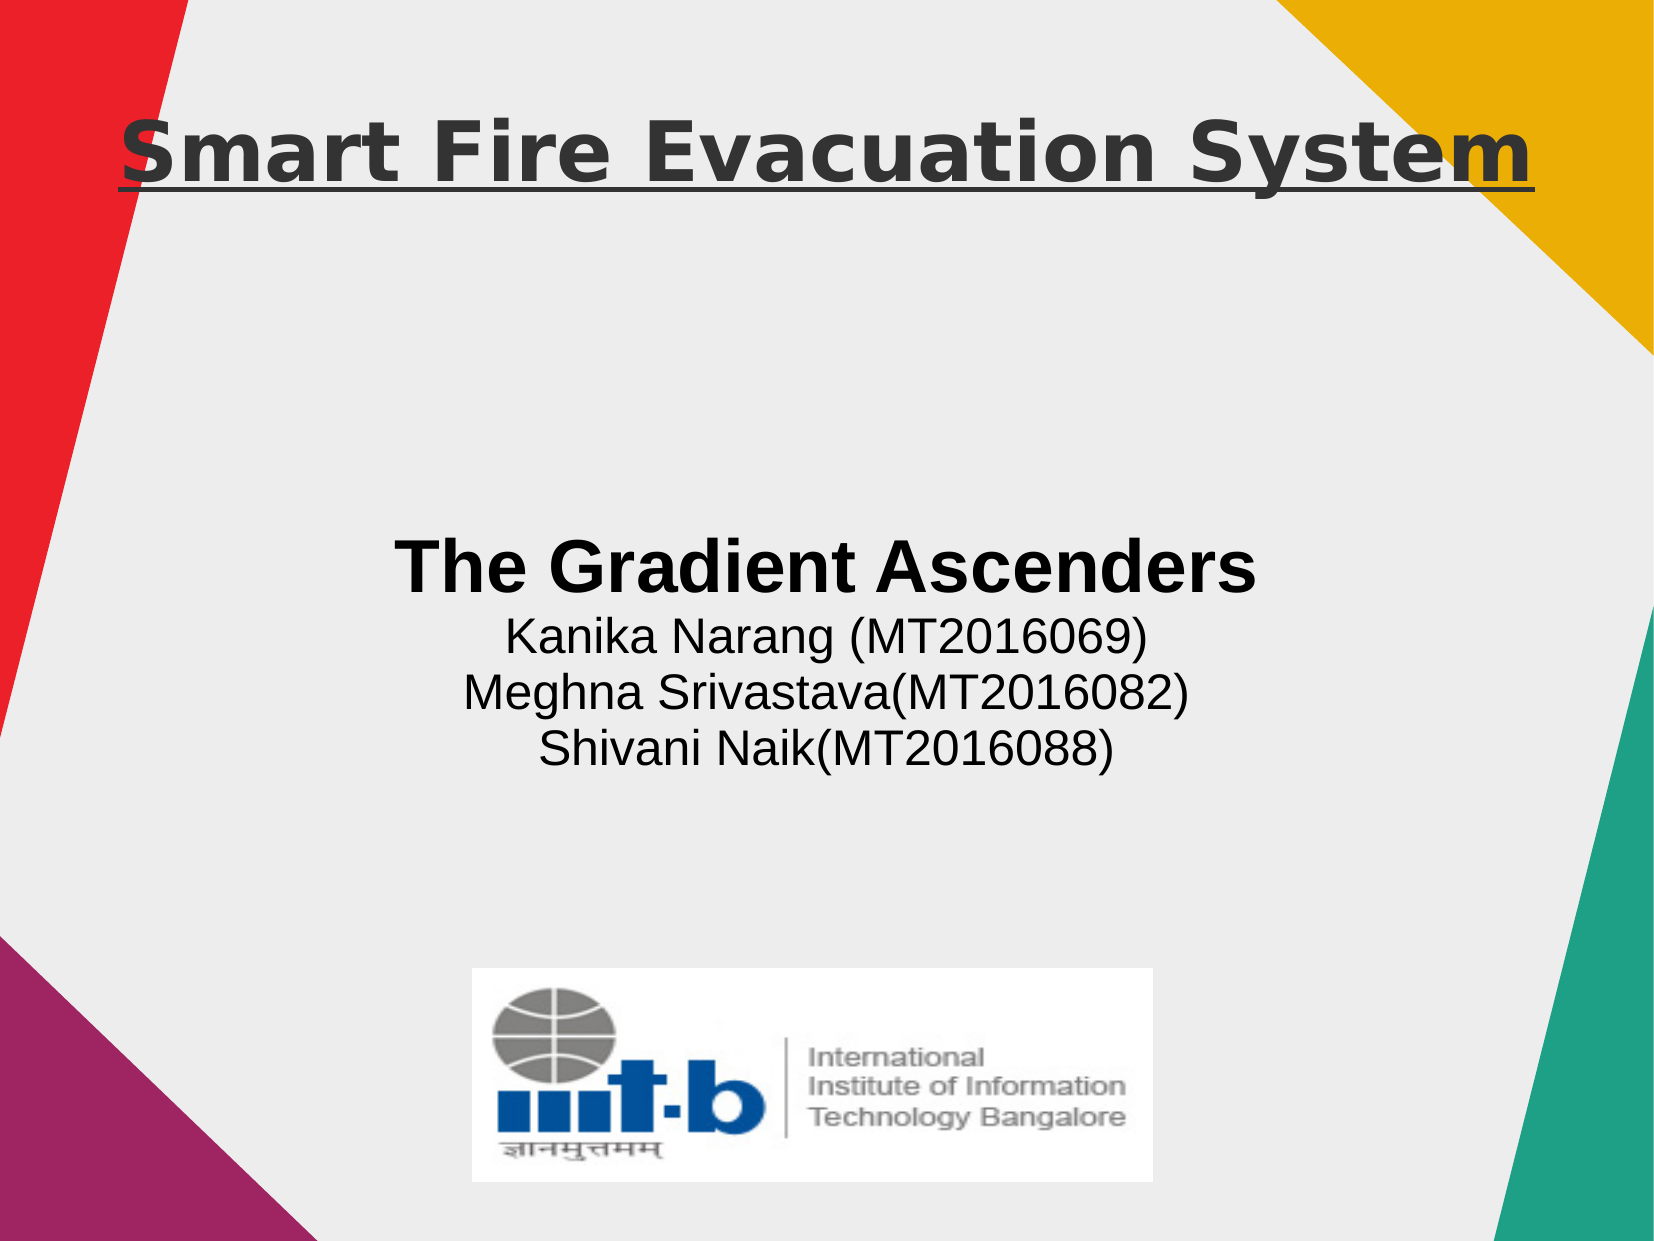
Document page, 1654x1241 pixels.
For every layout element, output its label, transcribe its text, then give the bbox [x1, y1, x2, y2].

subtitle The Gradient Ascenders Kanika Narang (MT2016069) Meghna Srivastava(MT2016082) Shivani Naik(MT2016088) [82, 290, 1571, 1010]
picture [472, 968, 1153, 1182]
title Smart Fire Evacuation System [82, 49, 1571, 257]
